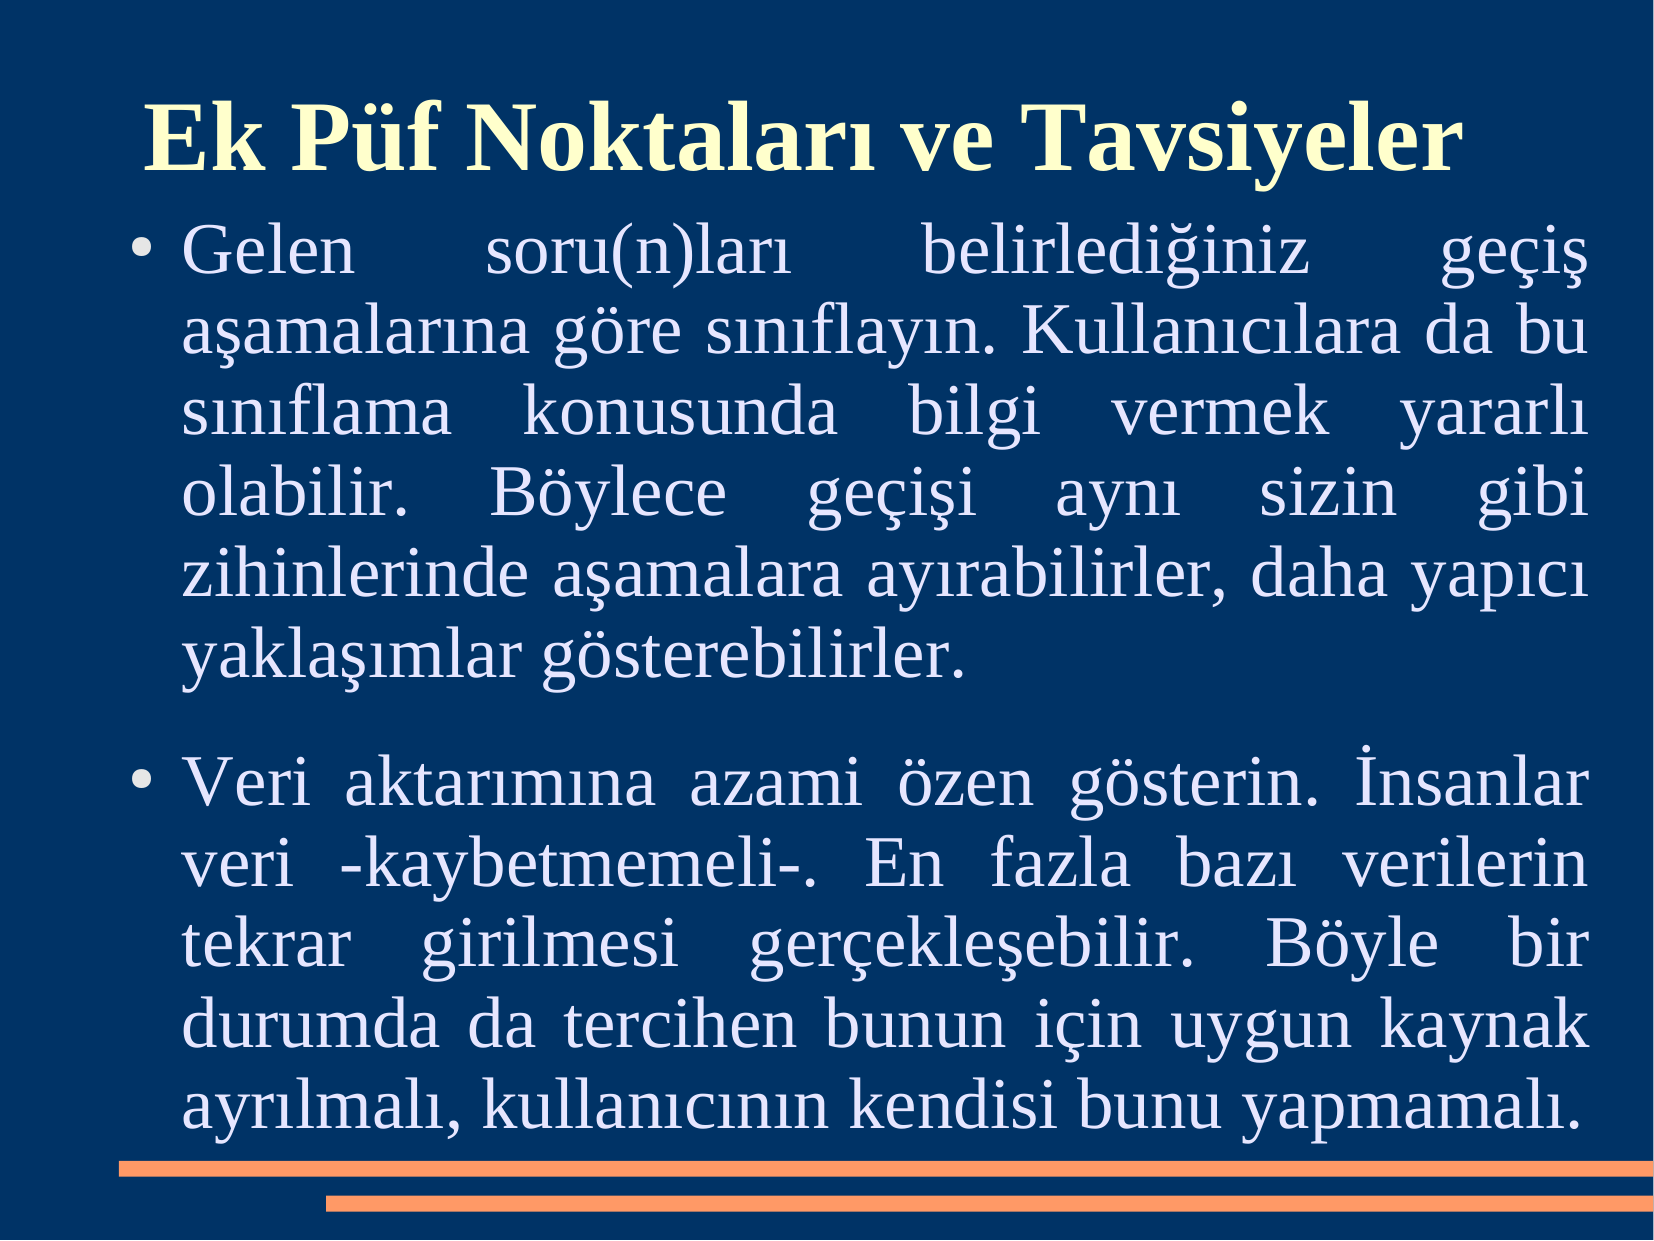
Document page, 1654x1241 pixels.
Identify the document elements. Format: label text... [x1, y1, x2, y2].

title Ek Püf Noktaları ve Tavsiyeler [87, 58, 1522, 217]
list Gelen soru(n)ları belirlediğiniz geçiş aşamalarına göre sınıflayın. Kullanıcılara da bu sınıflama konusunda bilgi vermek yararlı olabilir. Böylece geçişi aynı sizin gibi zihinlerinde aşamalara ayırabilirler, daha yapıcı yaklaşımlar gösterebilirler. Veri aktarımına azami özen gösterin. İnsanlar veri -kaybetmemeli-. En fazla bazı verilerin tekrar girilmesi gerçekleşebilir. Böyle bir durumda da tercihen bunun için uygun kaynak ayrılmalı, kullanıcının kendisi bunu yapmamalı. [111, 208, 1591, 1145]
